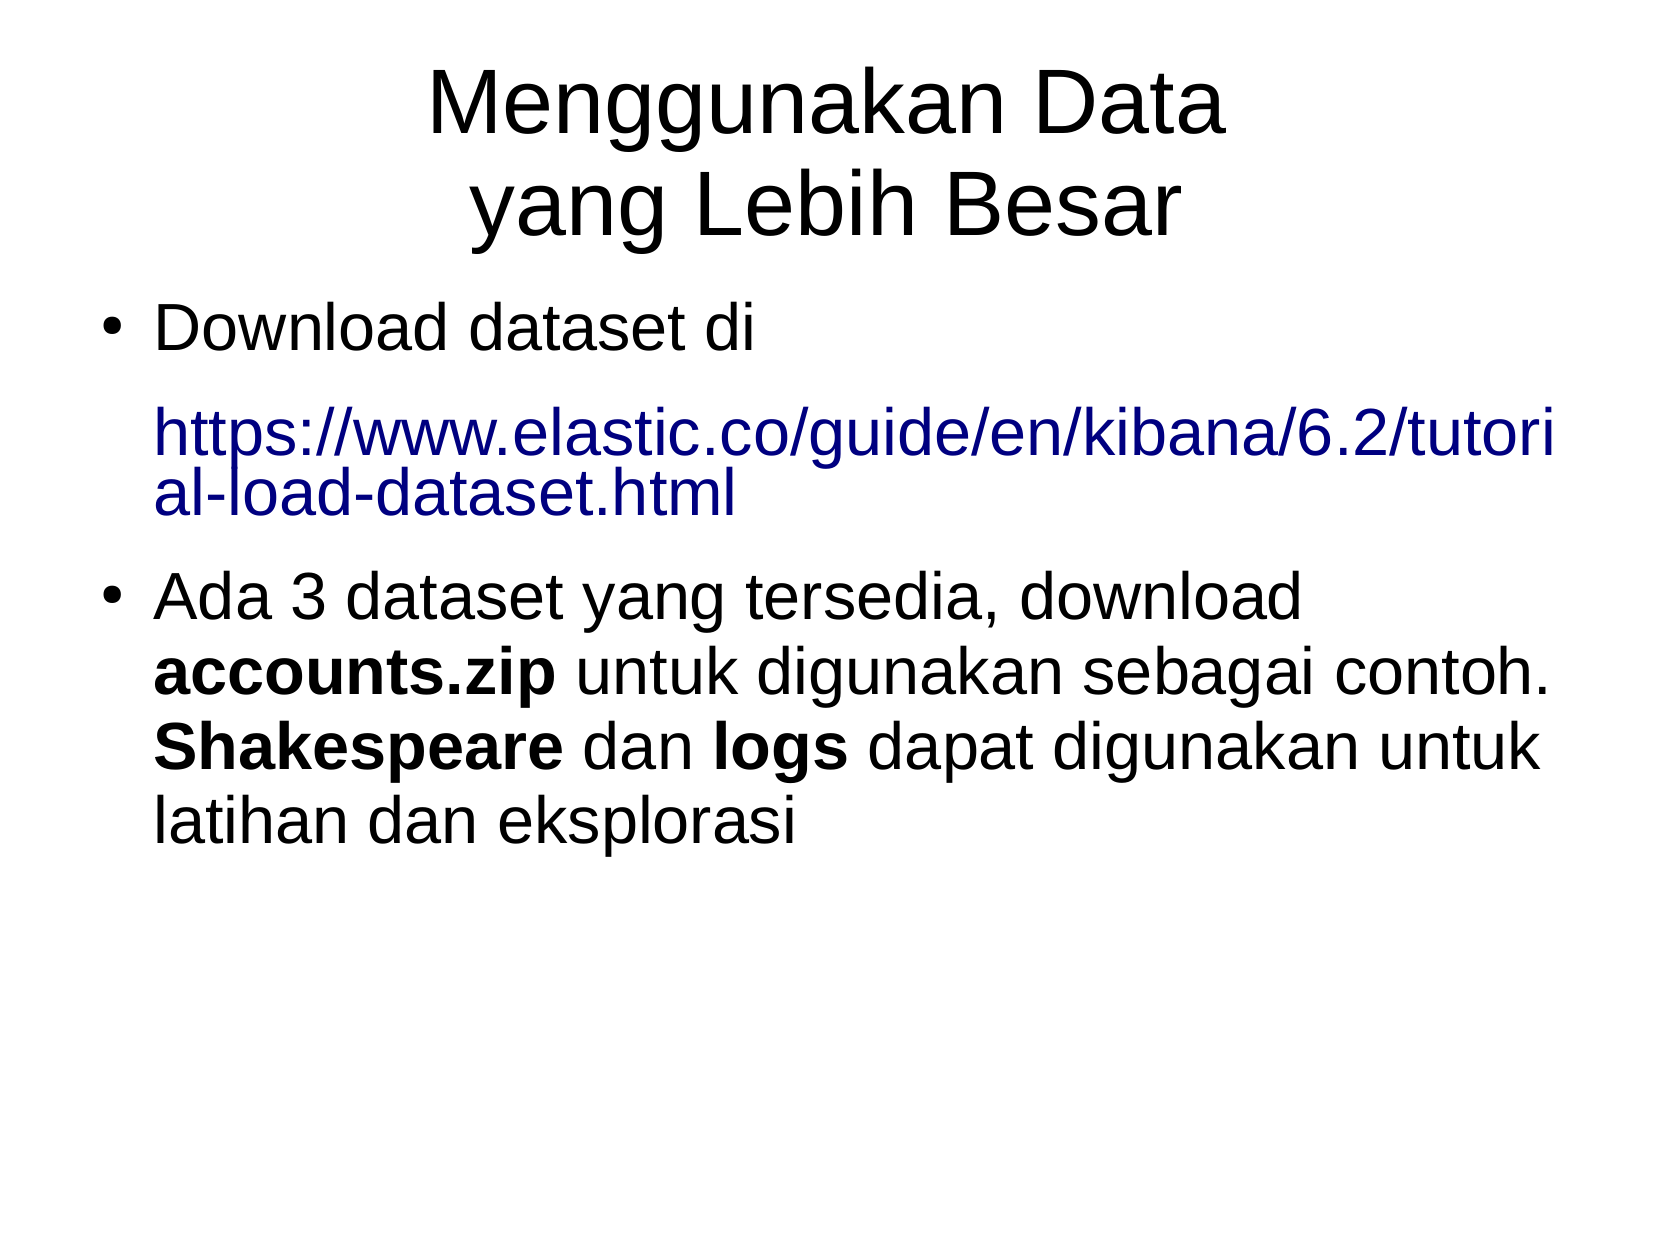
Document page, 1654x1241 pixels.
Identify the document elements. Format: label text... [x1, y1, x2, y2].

list Download dataset di https://www.elastic.co/guide/en/kibana/6.2/tutorial-load-dataset.html Ada 3 dataset yang tersedia, download accounts.zip untuk digunakan sebagai contoh. Shakespeare dan logs dapat digunakan untuk latihan dan eksplorasi [82, 290, 1571, 1010]
title Menggunakan Data yang Lebih Besar [82, 49, 1571, 257]
